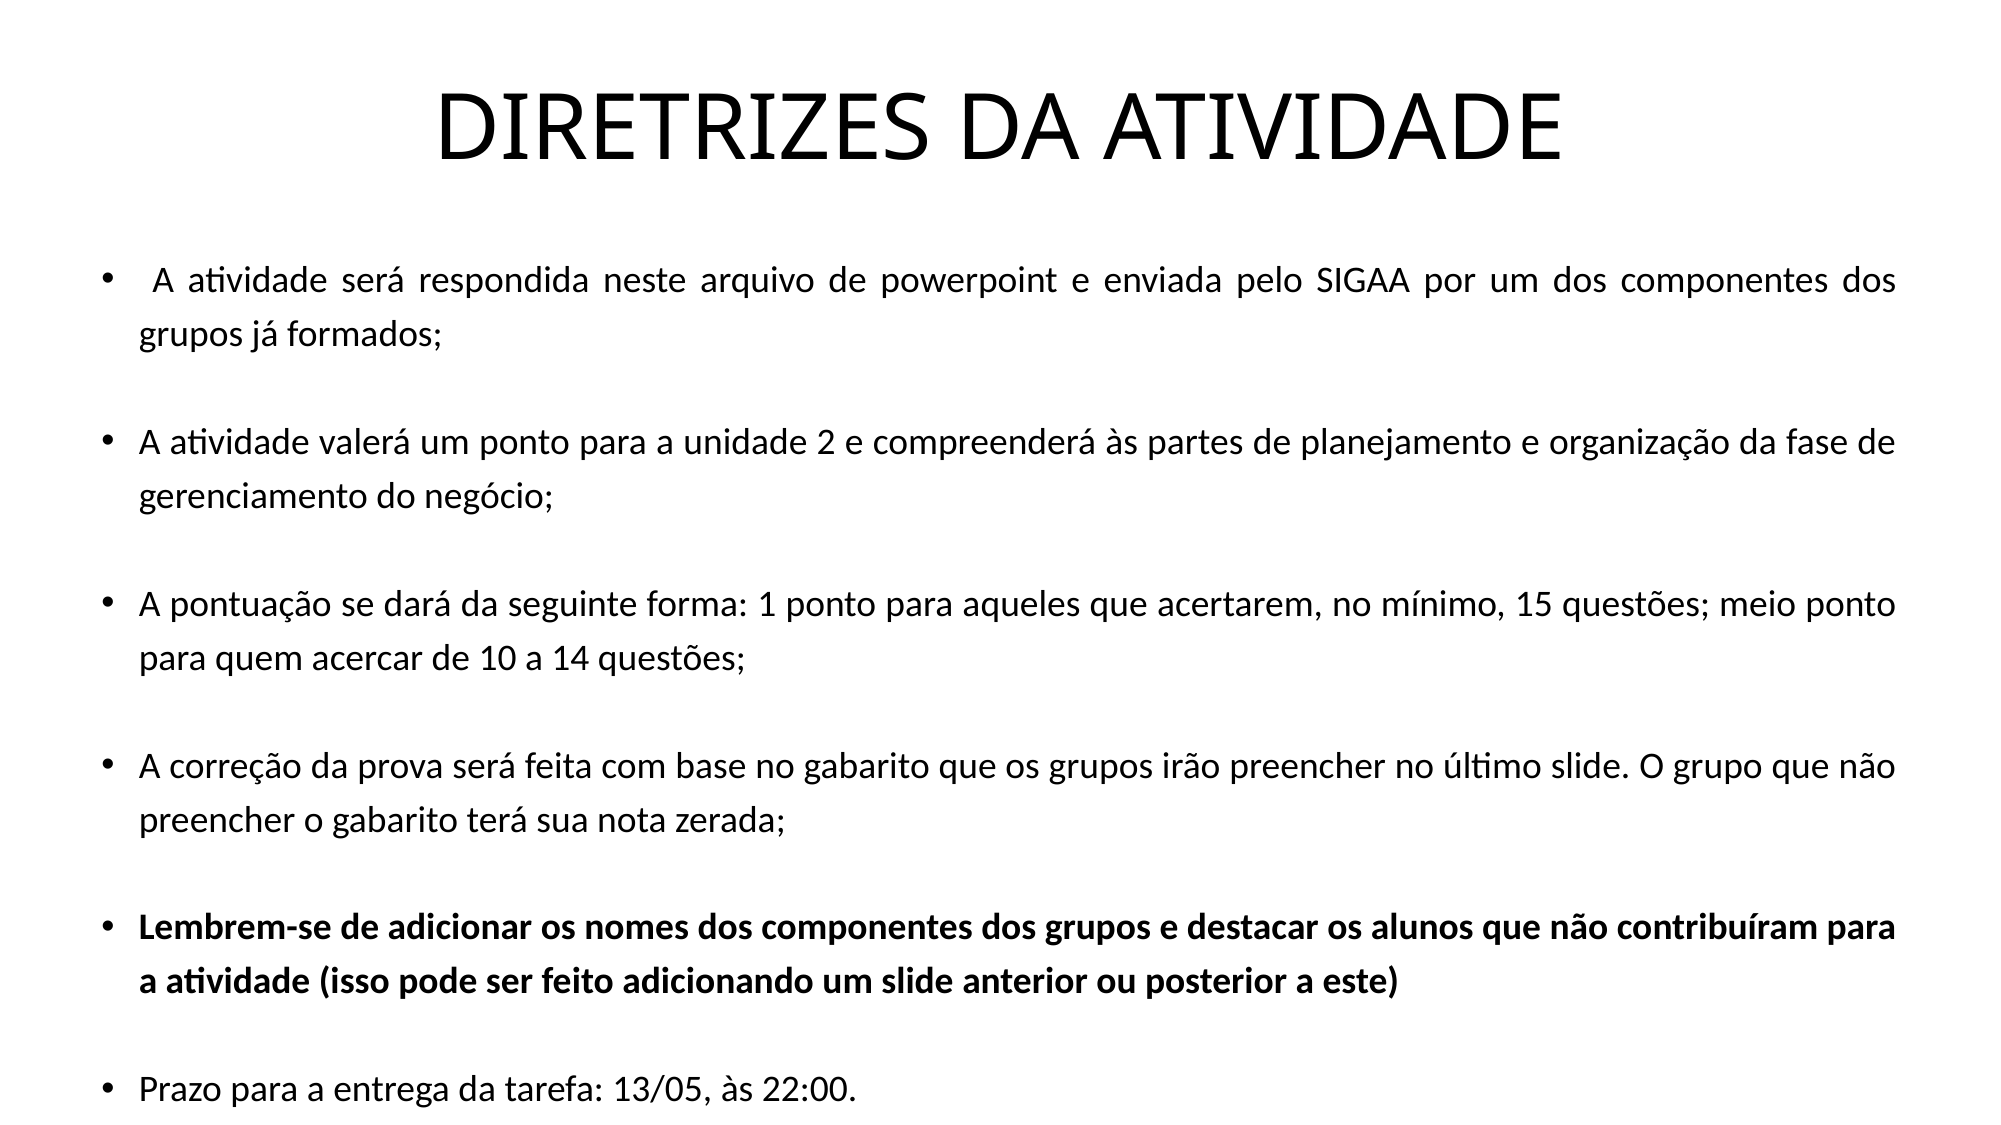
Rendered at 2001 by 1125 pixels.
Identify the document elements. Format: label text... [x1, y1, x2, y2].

title DIRETRIZES DA ATIVIDADE [137, 20, 1863, 238]
list A atividade será respondida neste arquivo de powerpoint e enviada pelo SIGAA por um dos componentes dos grupos já formados; A atividade valerá um ponto para a unidade 2 e compreenderá às partes de planejamento e organização da fase de gerenciamento do negócio; A pontuação se dará da seguinte forma: 1 ponto para aqueles que acertarem, no mínimo, 15 questões; meio ponto para quem acercar de 10 a 14 questões; A correção da prova será feita com base no gabarito que os grupos irão preencher no último slide. O grupo que não preencher o gabarito terá sua nota zerada; Lembrem-se de adicionar os nomes dos componentes dos grupos e destacar os alunos que não contribuíram para a atividade (isso pode ser feito adicionando um slide anterior ou posterior a este) Prazo para a entrega da tarefa: 13/05, às 22:00. [86, 238, 1914, 930]
